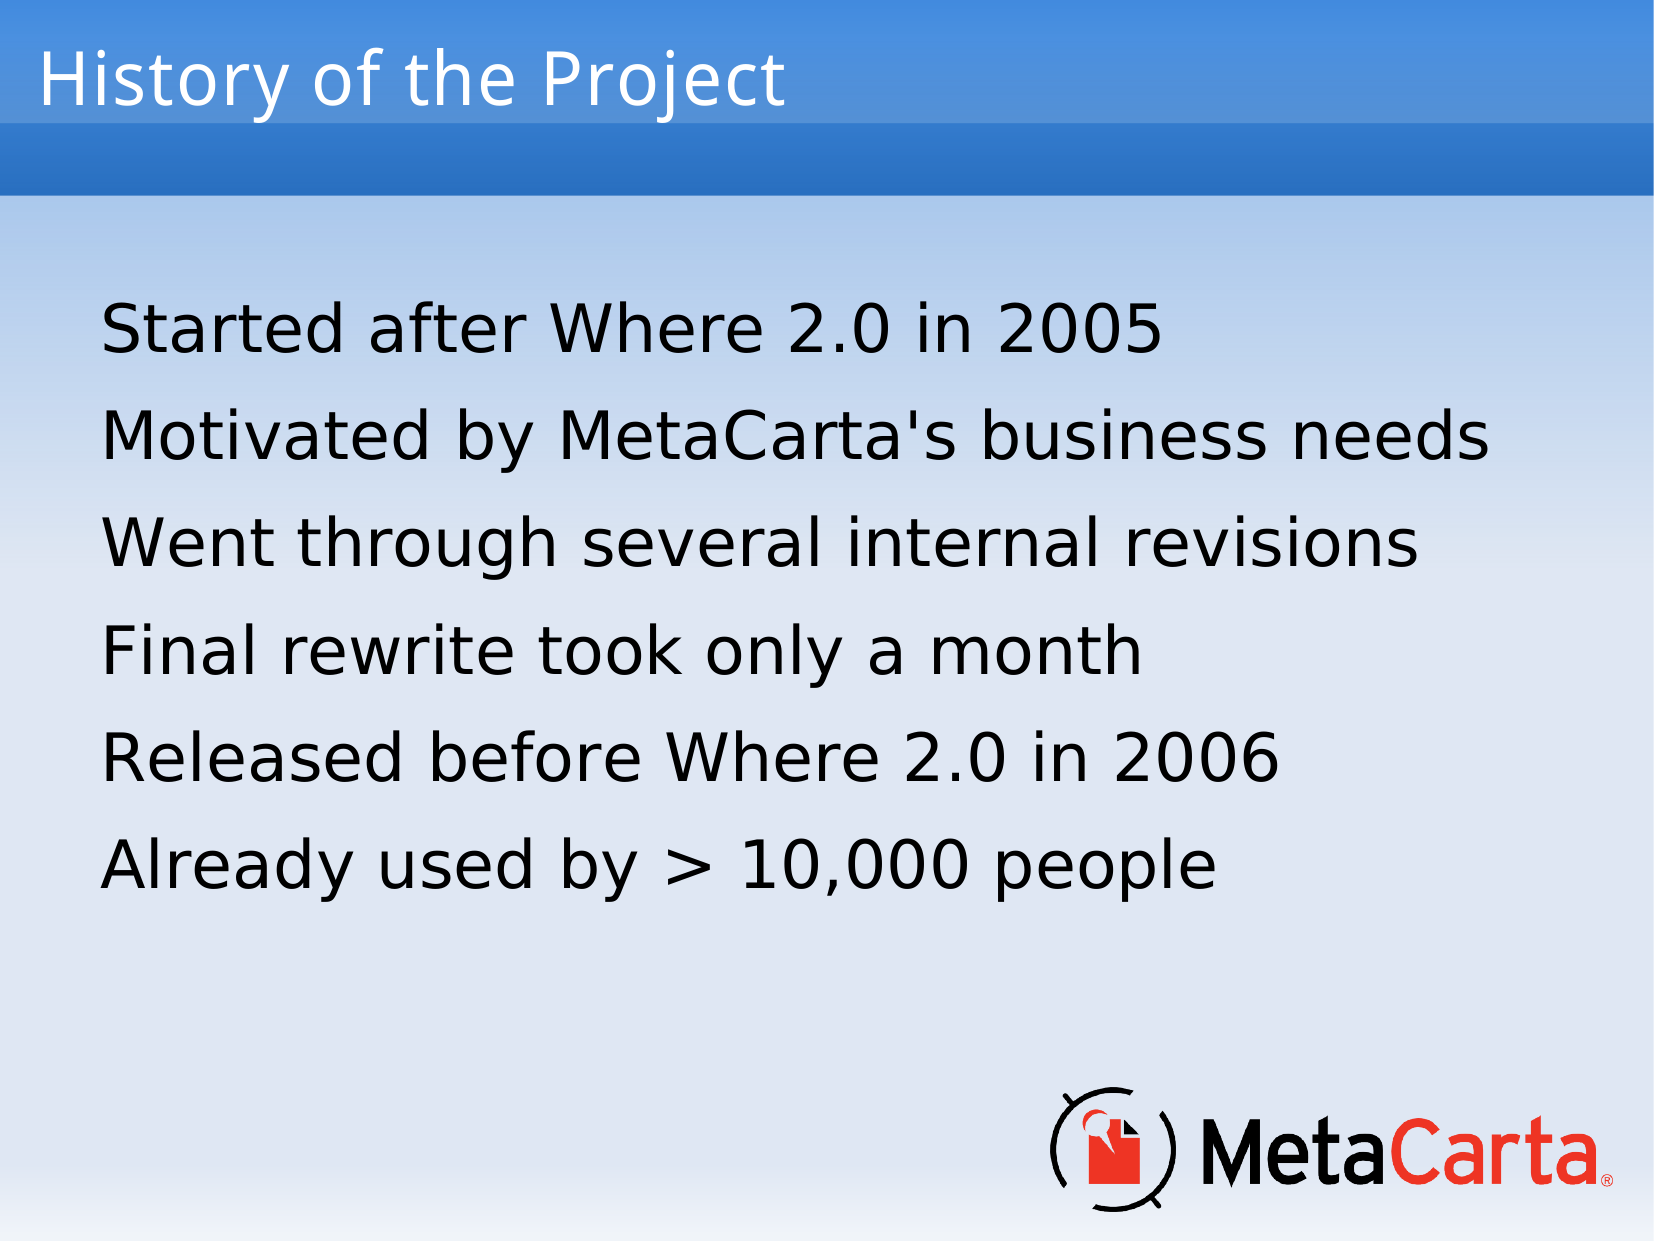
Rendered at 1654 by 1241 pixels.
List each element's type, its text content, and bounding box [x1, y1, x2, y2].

title History of the Project [37, 2, 1463, 151]
list Started after Where 2.0 in 2005 Motivated by MetaCarta's business needs Went through several internal revisions Final rewrite took only a month Released before Where 2.0 in 2006 Already used by > 10,000 people [82, 290, 1571, 1109]
picture [0, 0, 1654, 1241]
